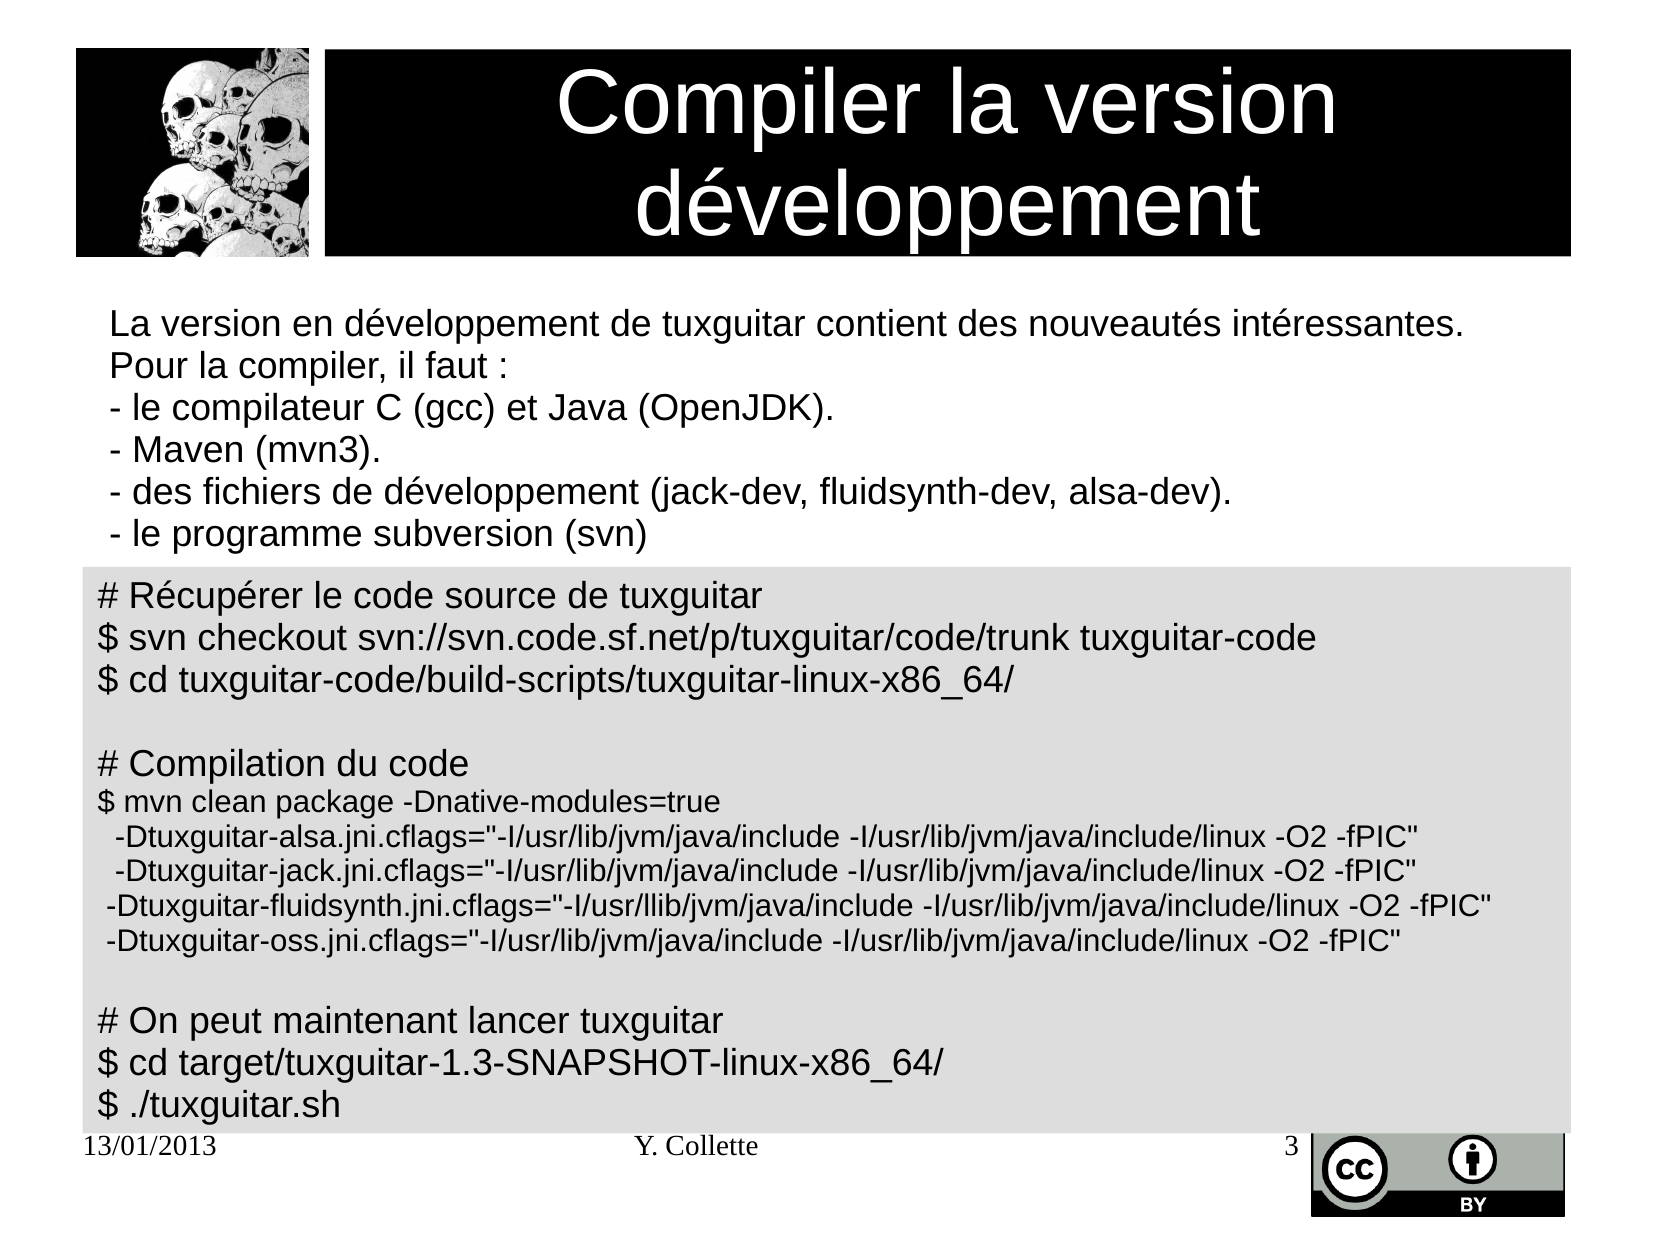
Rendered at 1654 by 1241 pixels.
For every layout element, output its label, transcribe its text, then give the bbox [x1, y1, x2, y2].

text_box La version en développement de tuxguitar contient des nouveautés intéressantes. Pour la compiler, il faut : - le compilateur C (gcc) et Java (OpenJDK). - Maven (mvn3). - des fichiers de développement (jack-dev, fluidsynth-dev, alsa-dev). - le programme subversion (svn) [94, 295, 1536, 563]
title Compiler la version développement [324, 49, 1571, 257]
picture [1311, 1134, 1565, 1217]
picture [76, 48, 309, 257]
text_box # Récupérer le code source de tuxguitar $ svn checkout svn://svn.code.sf.net/p/tuxguitar/code/trunk tuxguitar-code $ cd tuxguitar-code/build-scripts/tuxguitar-linux-x86_64/ # Compilation du code $ mvn clean package -Dnative-modules=true -Dtuxguitar-alsa.jni.cflags="-I/usr/lib/jvm/java/include -I/usr/lib/jvm/java/include/linux -O2 -fPIC" -Dtuxguitar-jack.jni.cflags="-I/usr/lib/jvm/java/include -I/usr/lib/jvm/java/include/linux -O2 -fPIC" -Dtuxguitar-fluidsynth.jni.cflags="-I/usr/llib/jvm/java/include -I/usr/lib/jvm/java/include/linux -O2 -fPIC" -Dtuxguitar-oss.jni.cflags="-I/usr/lib/jvm/java/include -I/usr/lib/jvm/java/include/linux -O2 -fPIC" # On peut maintenant lancer tuxguitar $ cd target/tuxguitar-1.3-SNAPSHOT-linux-x86_64/ $ ./tuxguitar.sh [82, 566, 1571, 1134]
